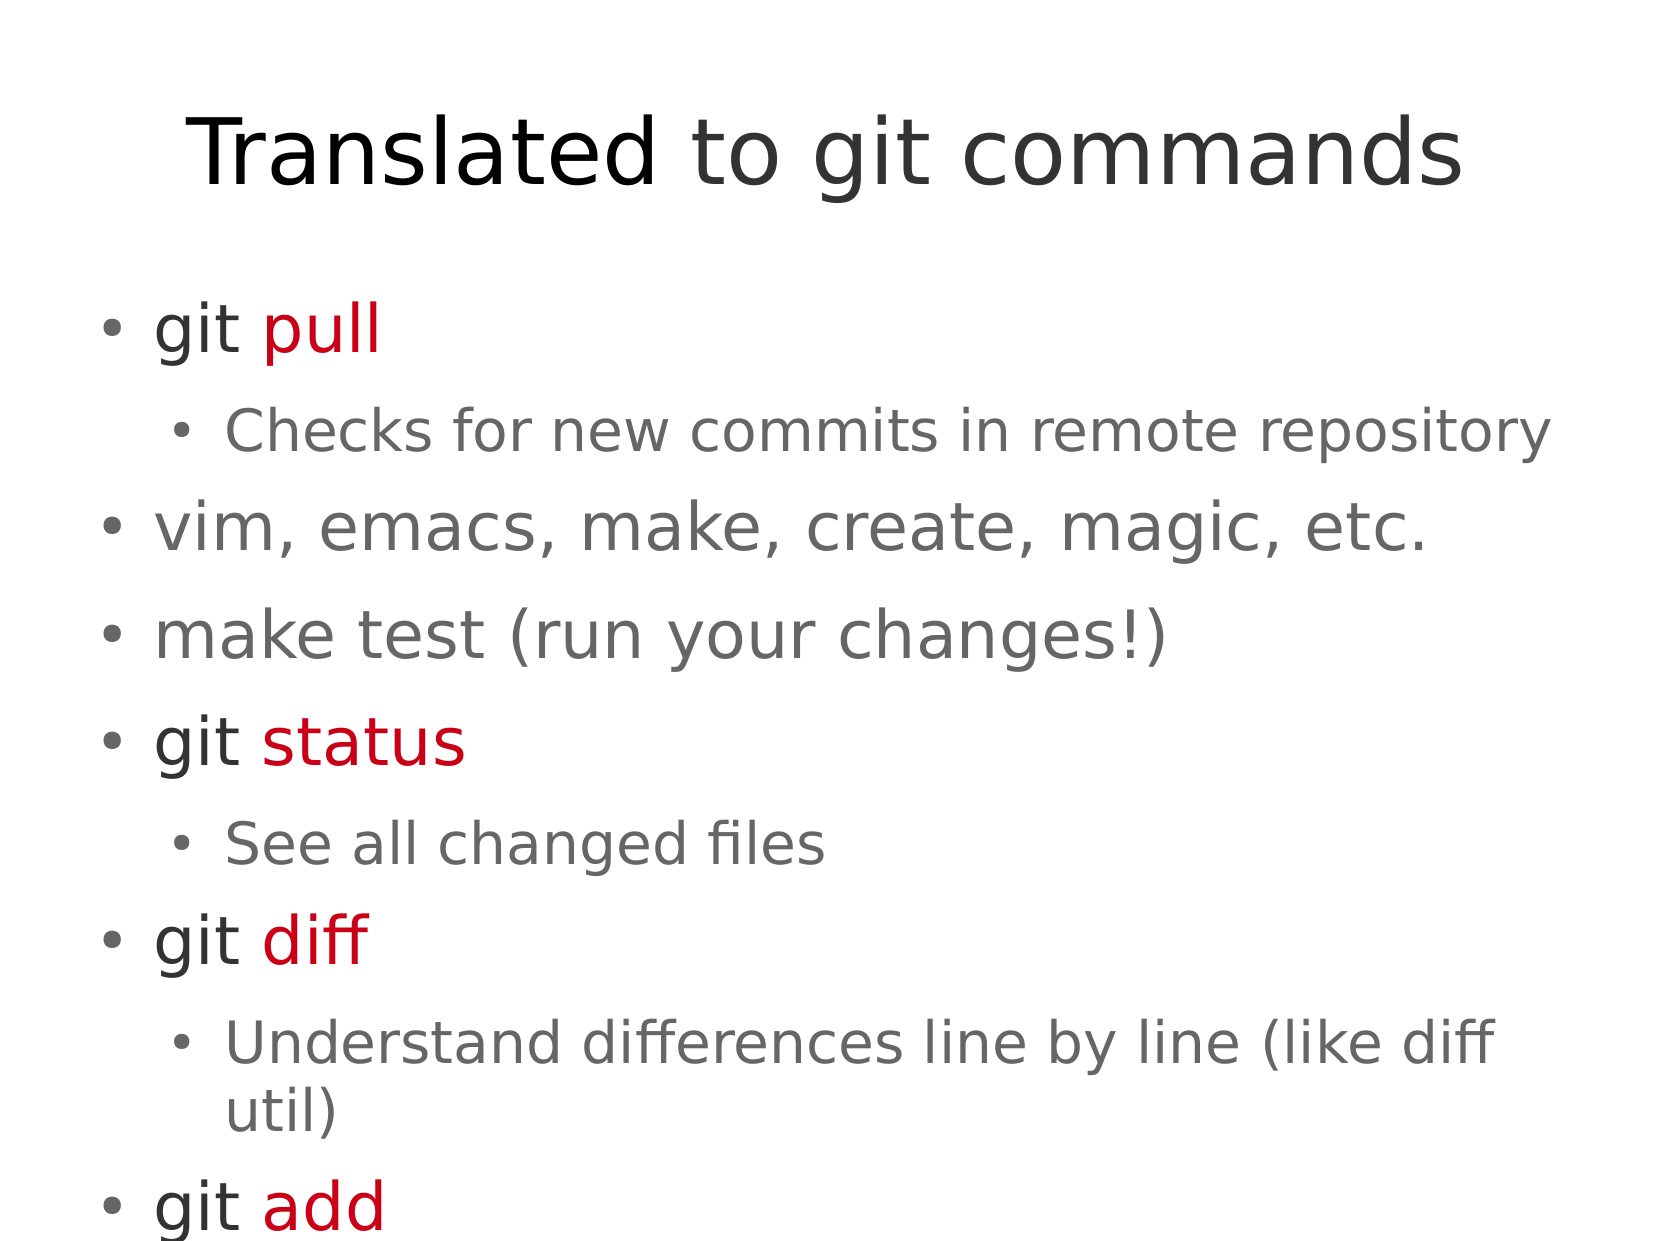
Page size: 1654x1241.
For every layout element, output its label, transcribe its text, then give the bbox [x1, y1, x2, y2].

title Translated to git commands [82, 56, 1571, 250]
list git pull Checks for new commits in remote repository vim, emacs, make, create, magic, etc. make test (run your changes!) git status See all changed files git diff Understand differences line by line (like diff util) git add Stage changes, potentially line by line git commit -m 'Isolated changes x and y' git push [82, 290, 1571, 1109]
